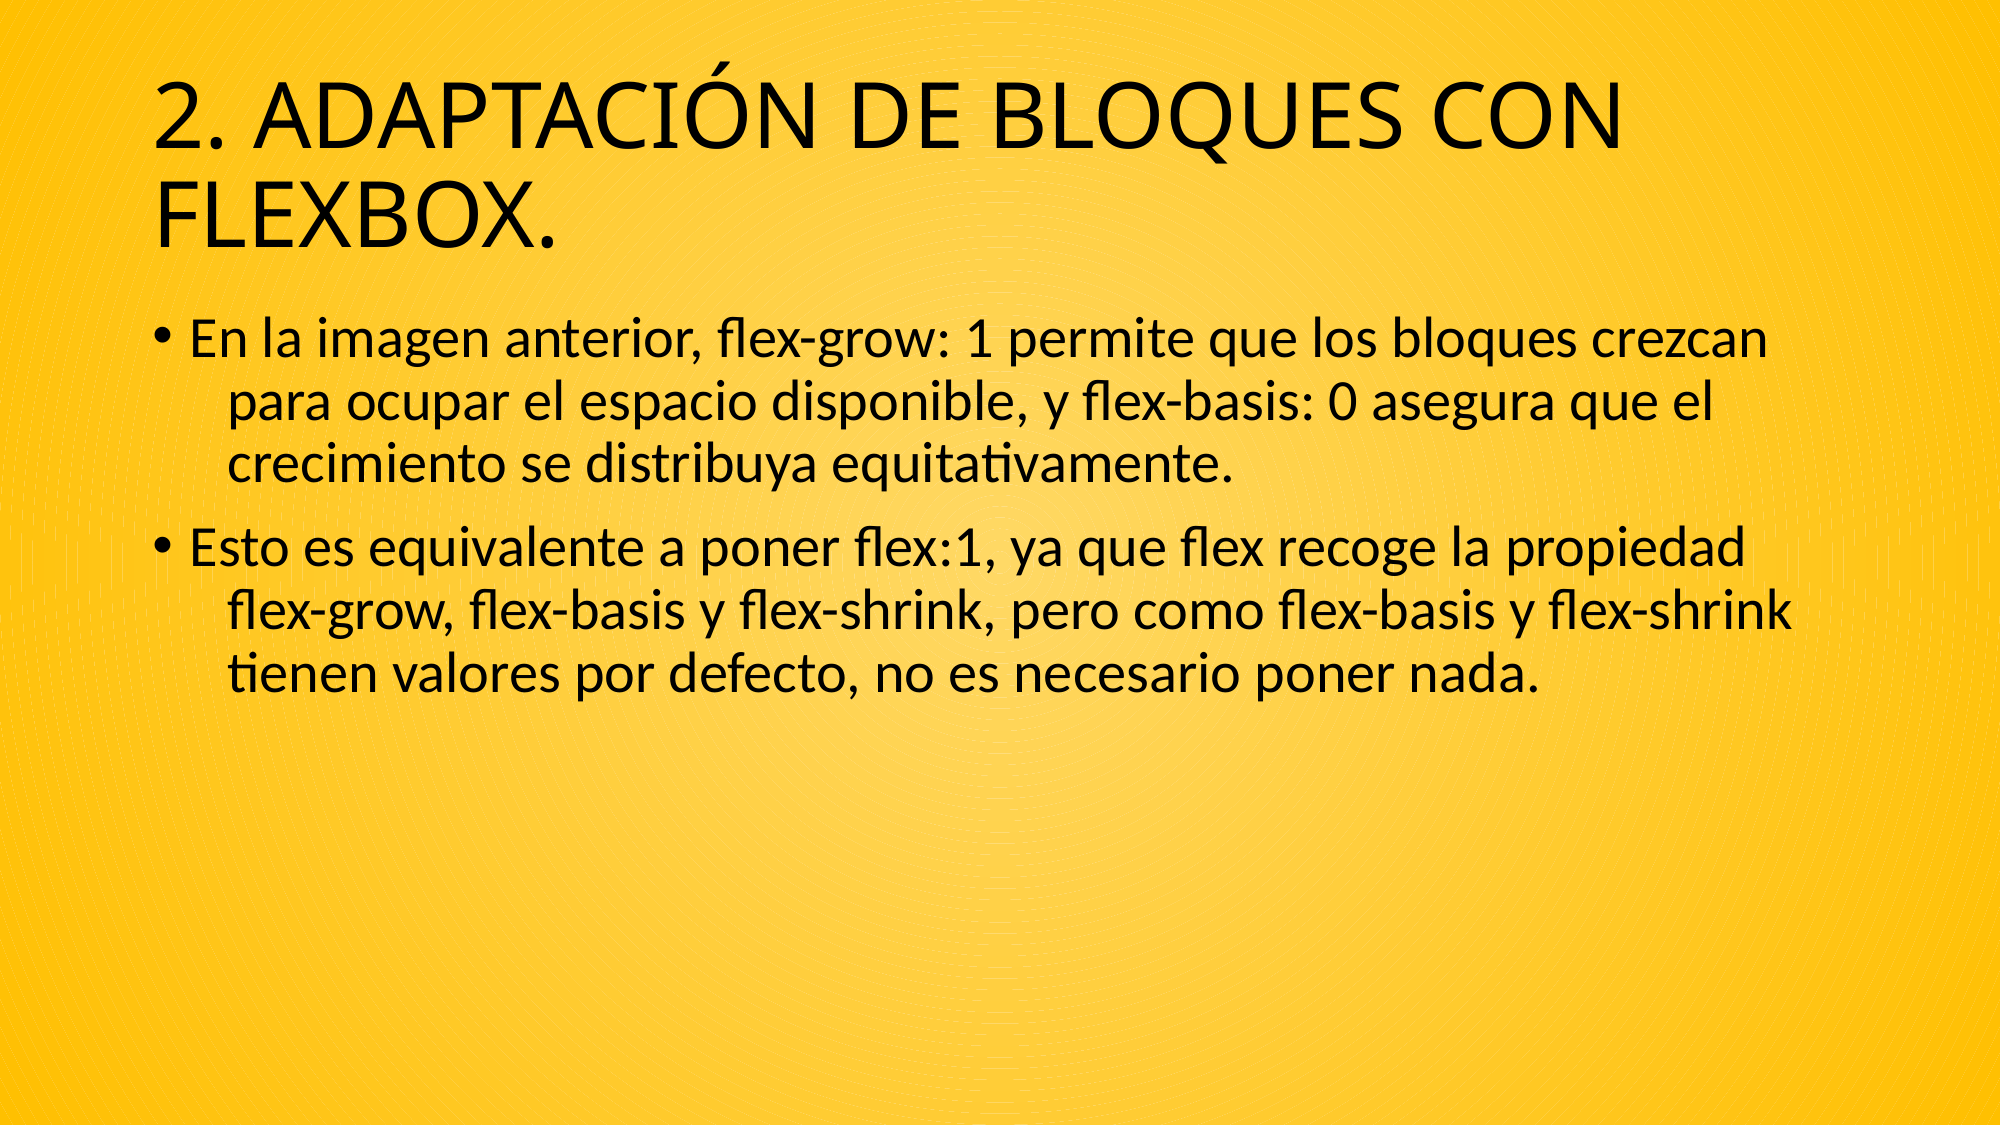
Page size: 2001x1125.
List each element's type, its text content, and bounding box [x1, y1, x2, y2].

title 2. ADAPTACIÓN DE BLOQUES CON FLEXBOX. [137, 59, 1863, 278]
list En la imagen anterior, flex-grow: 1 permite que los bloques crezcan para ocupar el espacio disponible, y flex-basis: 0 asegura que el crecimiento se distribuya equitativamente. Esto es equivalente a poner flex:1, ya que flex recoge la propiedad flex-grow, flex-basis y flex-shrink, pero como flex-basis y flex-shrink tienen valores por defecto, no es necesario poner nada. [137, 299, 1863, 1014]
